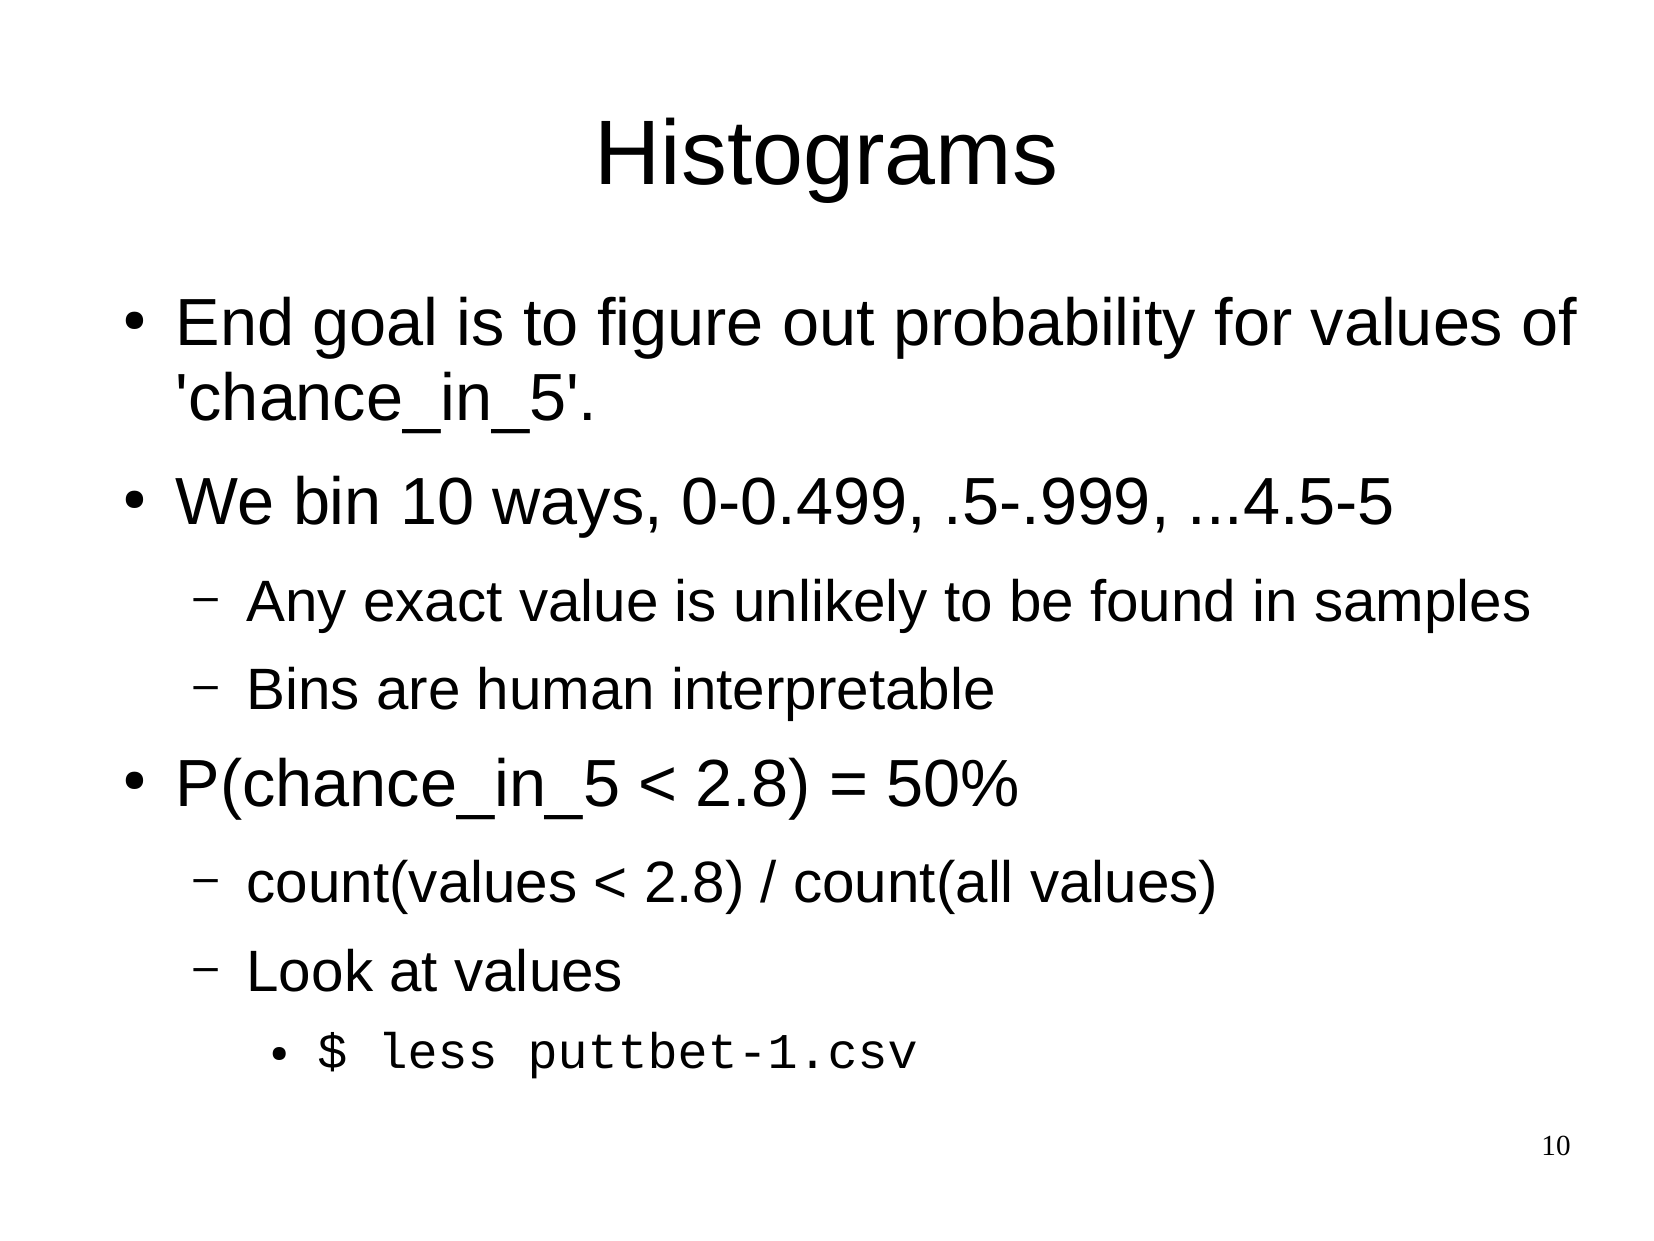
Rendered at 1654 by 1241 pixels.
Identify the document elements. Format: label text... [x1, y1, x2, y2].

list End goal is to figure out probability for values of 'chance_in_5'. We bin 10 ways, 0-0.499, .5-.999, ...4.5-5 Any exact value is unlikely to be found in samples Bins are human interpretable P(chance_in_5 < 2.8) = 50% count(values < 2.8) / count(all values) Look at values $ less puttbet-1.csv [105, 285, 1594, 1180]
title Histograms [82, 49, 1571, 257]
